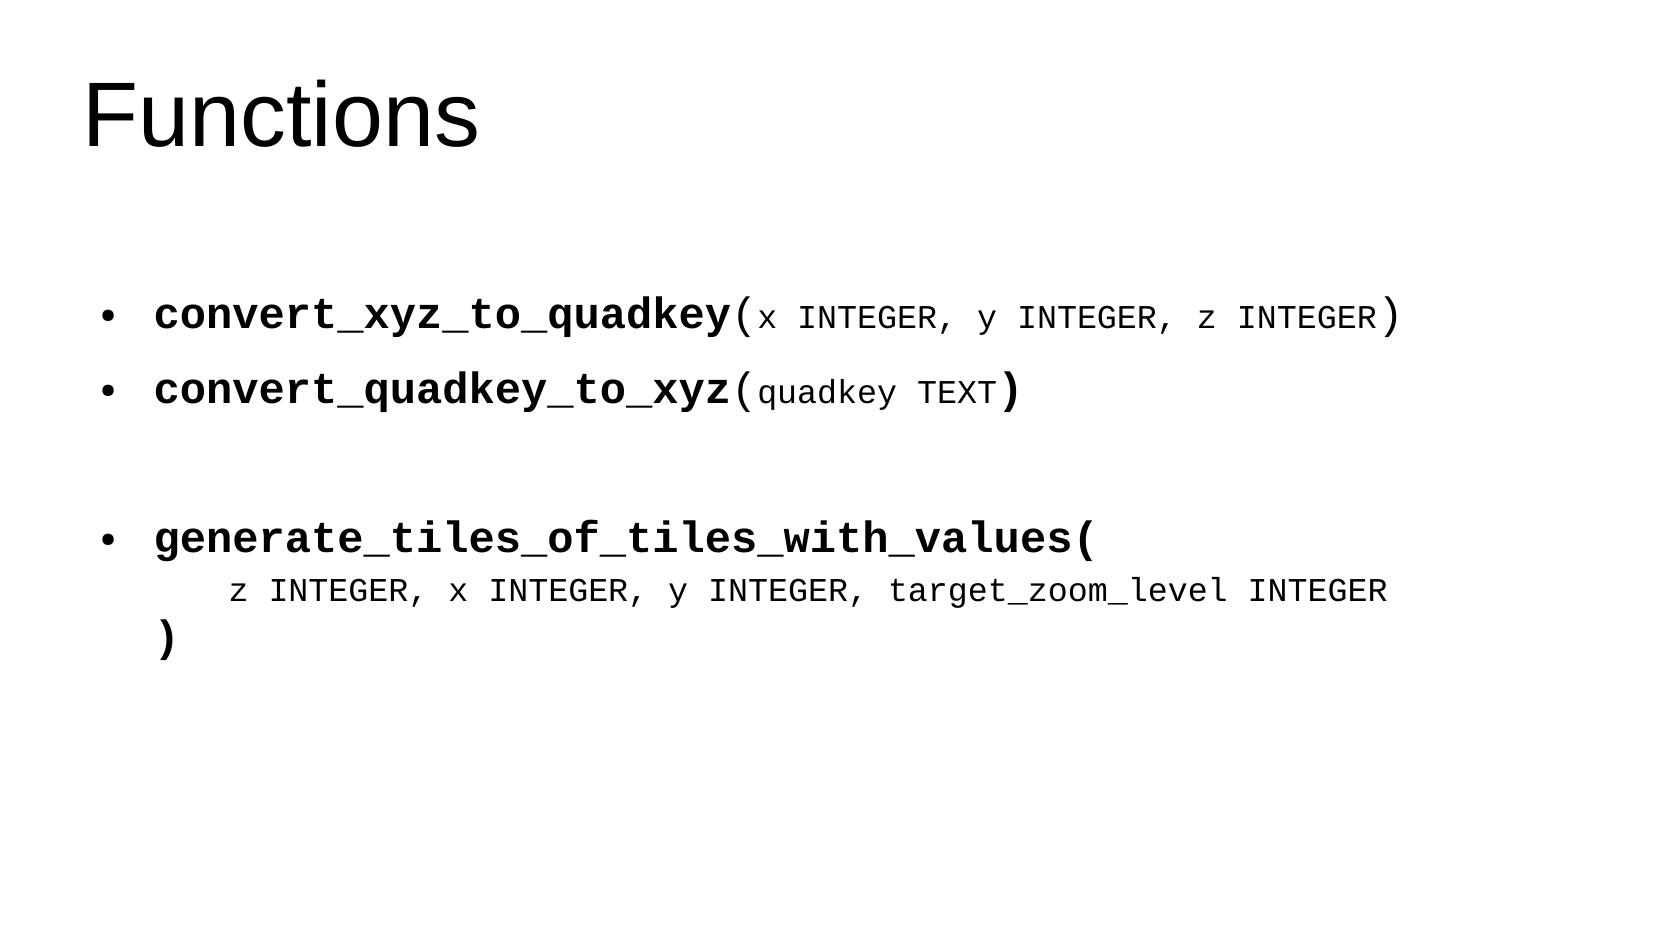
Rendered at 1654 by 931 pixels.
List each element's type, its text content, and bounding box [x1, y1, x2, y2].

title Functions [82, 37, 1571, 193]
list convert_xyz_to_quadkey(x INTEGER, y INTEGER, z INTEGER) convert_quadkey_to_xyz(quadkey TEXT) generate_tiles_of_tiles_with_values( z INTEGER, x INTEGER, y INTEGER, target_zoom_level INTEGER ) [82, 217, 1571, 758]
